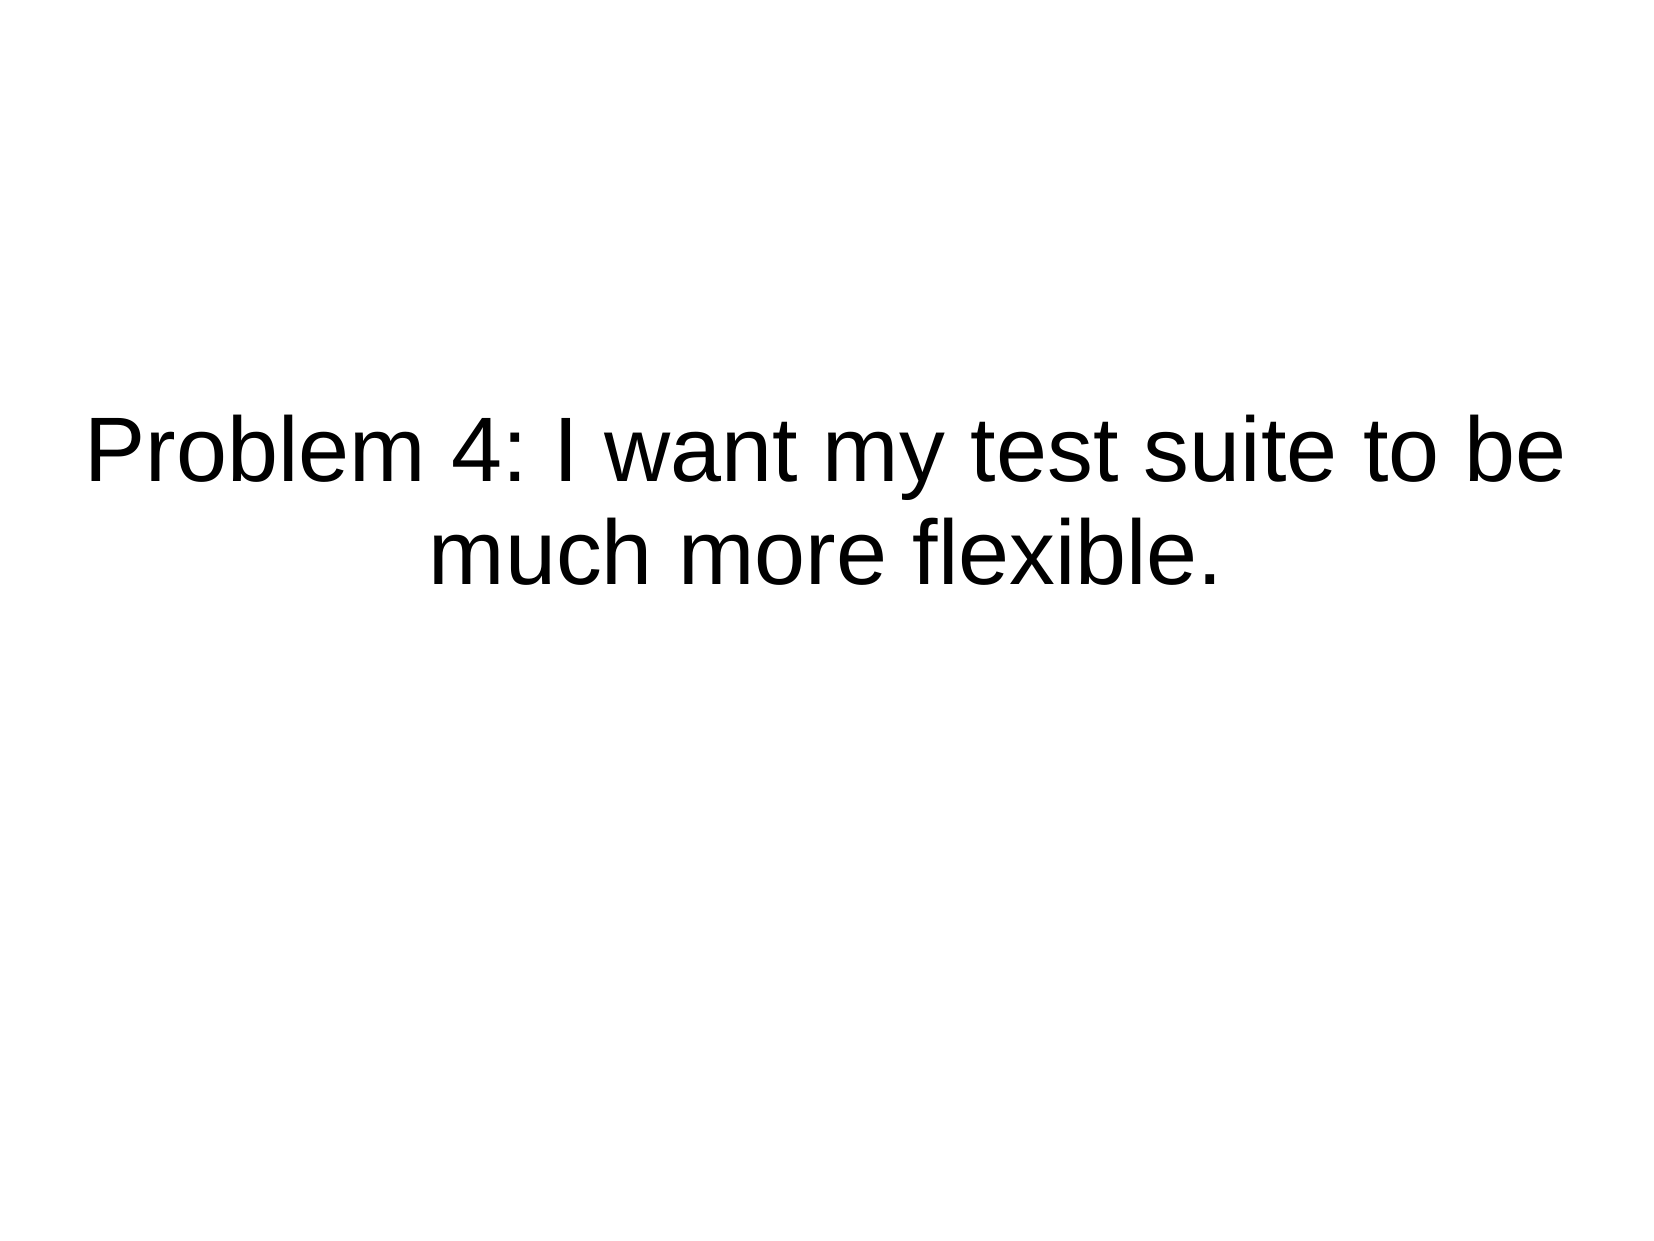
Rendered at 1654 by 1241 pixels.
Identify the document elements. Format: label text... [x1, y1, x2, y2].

title Problem 4: I want my test suite to be much more flexible. [82, 398, 1571, 604]
